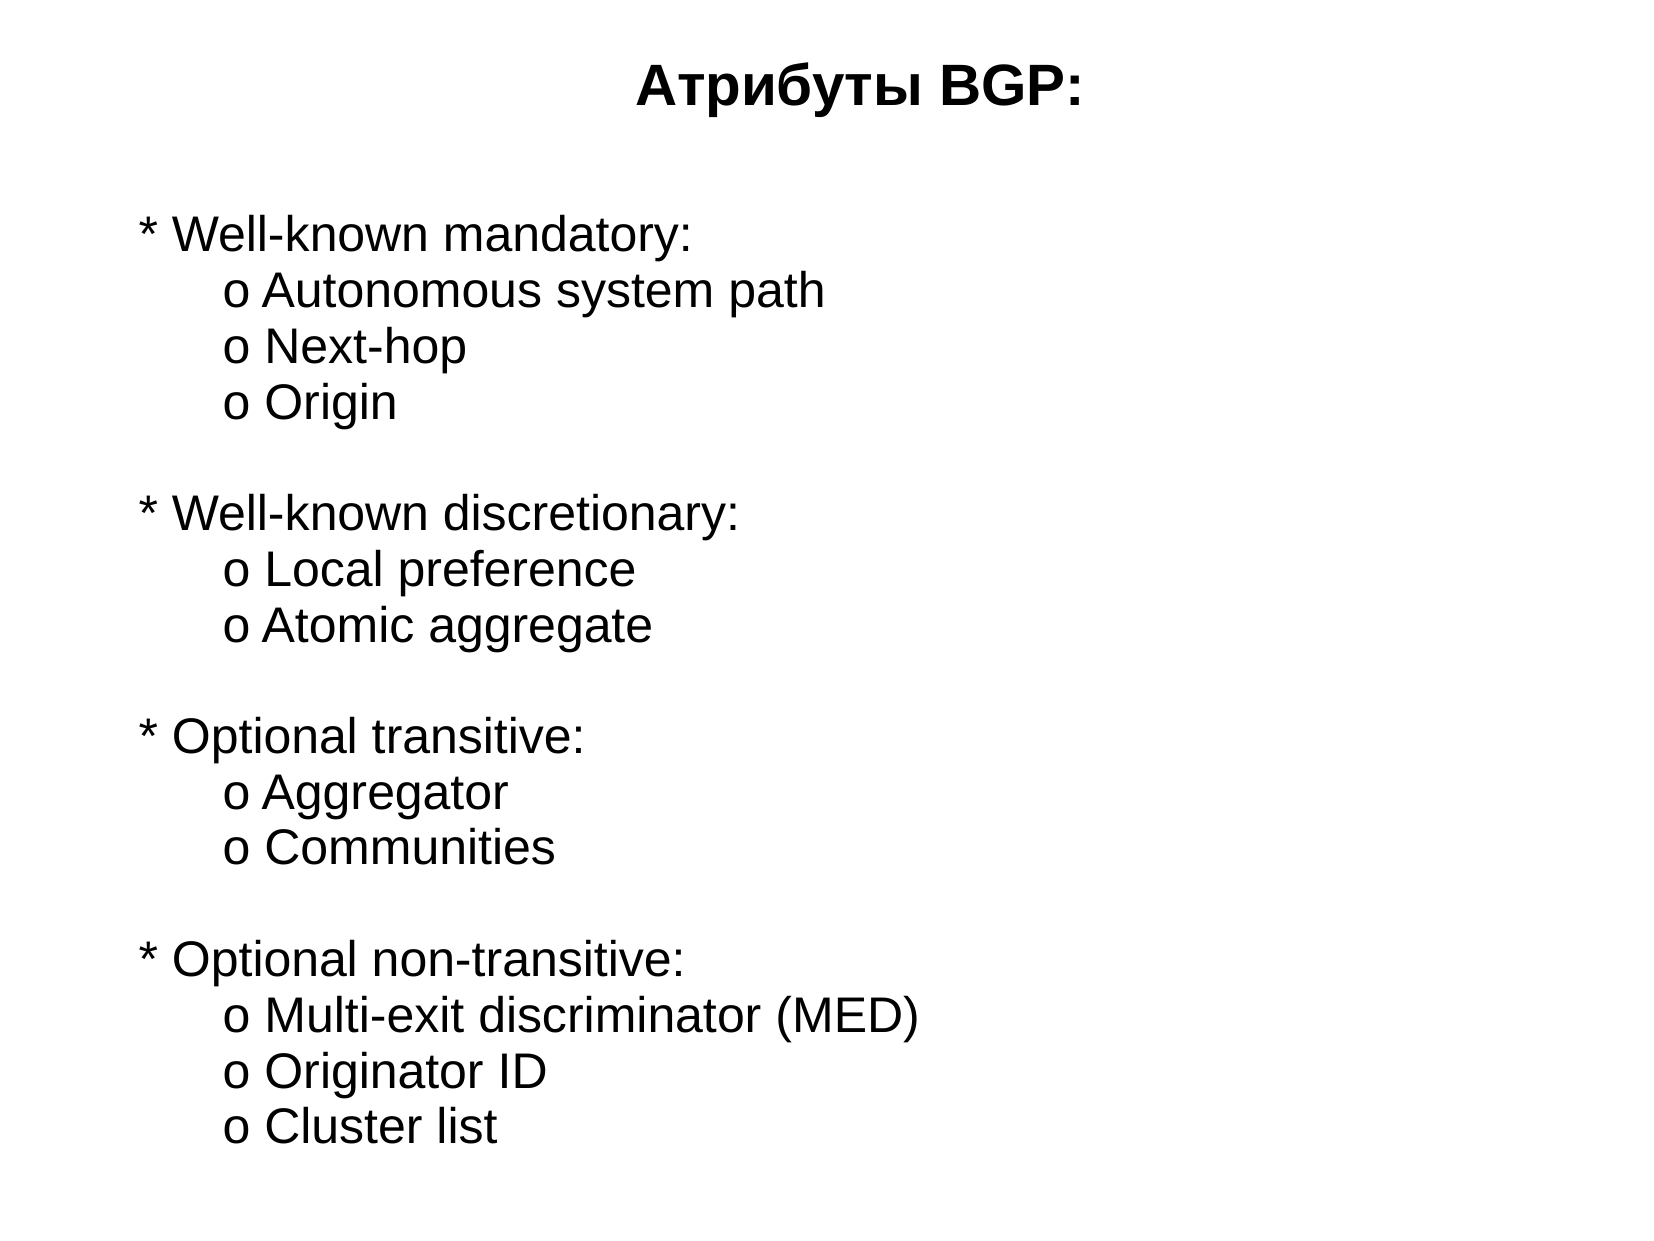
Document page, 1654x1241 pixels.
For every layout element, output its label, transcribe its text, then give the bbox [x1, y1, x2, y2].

text_box Атрибуты BGP: [123, 41, 1598, 125]
list * Well-known mandatory: o Autonomous system path o Next-hop o Origin * Well-known discretionary: o Local preference o Atomic aggregate * Optional transitive: o Aggregator o Communities * Optional non-transitive: o Multi-exit discriminator (MED) o Originator ID o Cluster list [82, 206, 1613, 1155]
